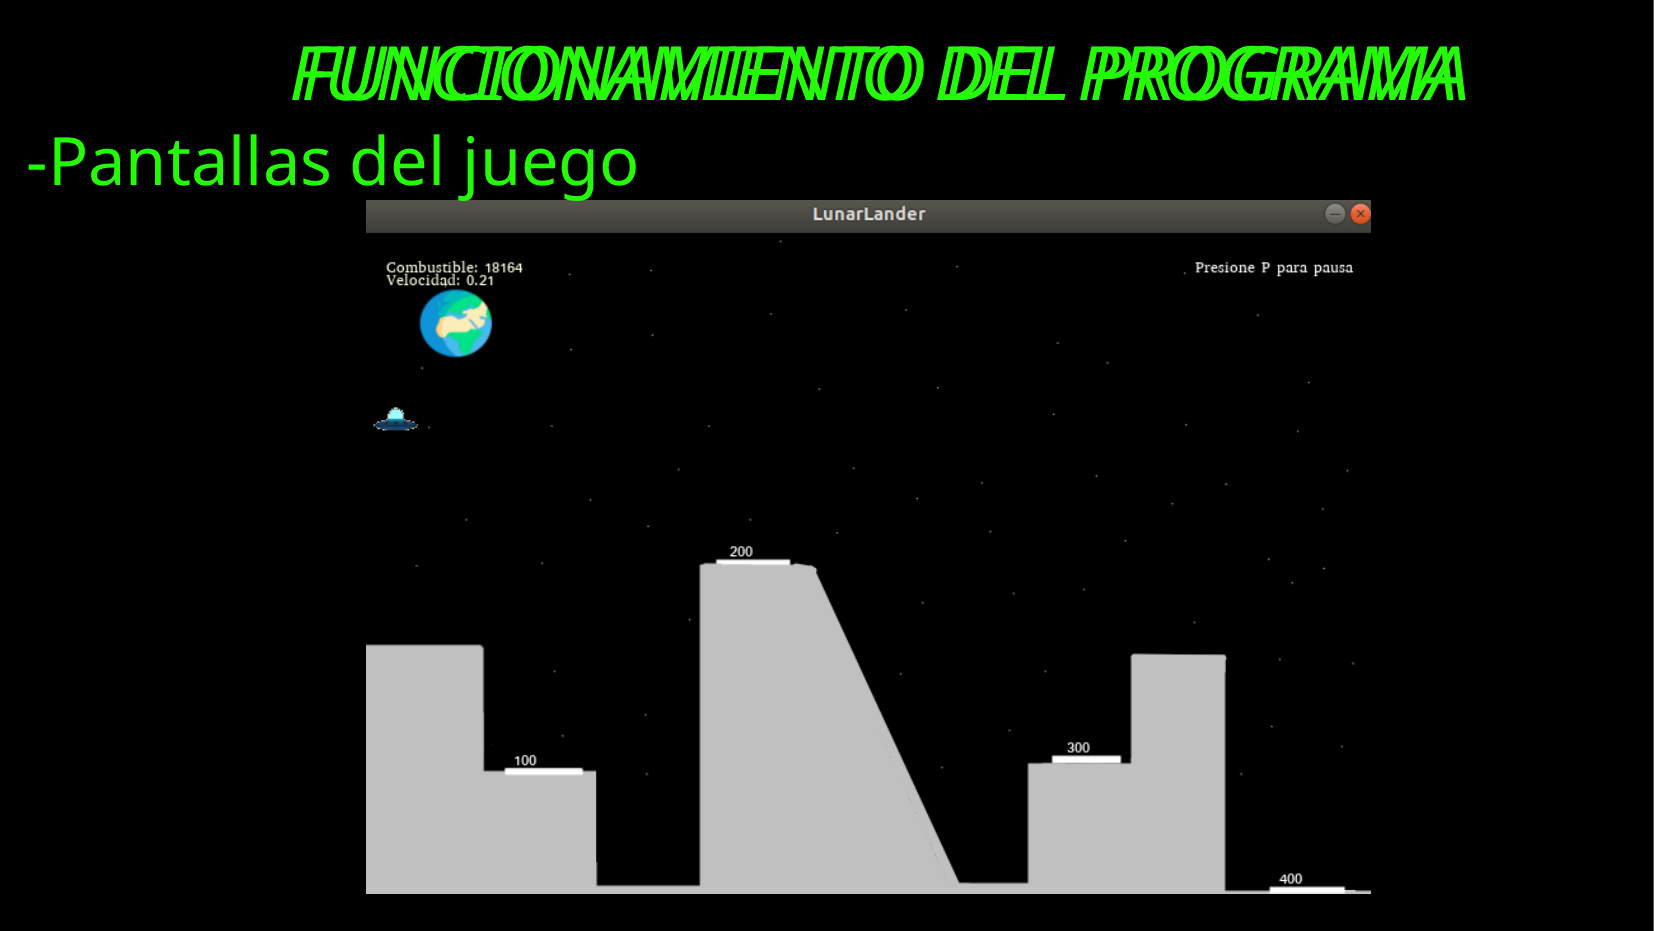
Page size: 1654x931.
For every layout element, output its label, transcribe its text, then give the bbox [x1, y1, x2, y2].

text_box FUNCIONAMIENTO DEL PROGRAMA [366, 13, 1382, 190]
text_box FUNCIONAMIENTO DEL PROGRAMA [1382, 13, 1394, 90]
text_box -Pantallas del juego [11, 106, 780, 193]
text_box FUNCIONAMIENTO DEL PROGRAMA [1382, 81, 1394, 189]
picture [0, 0, 1654, 931]
